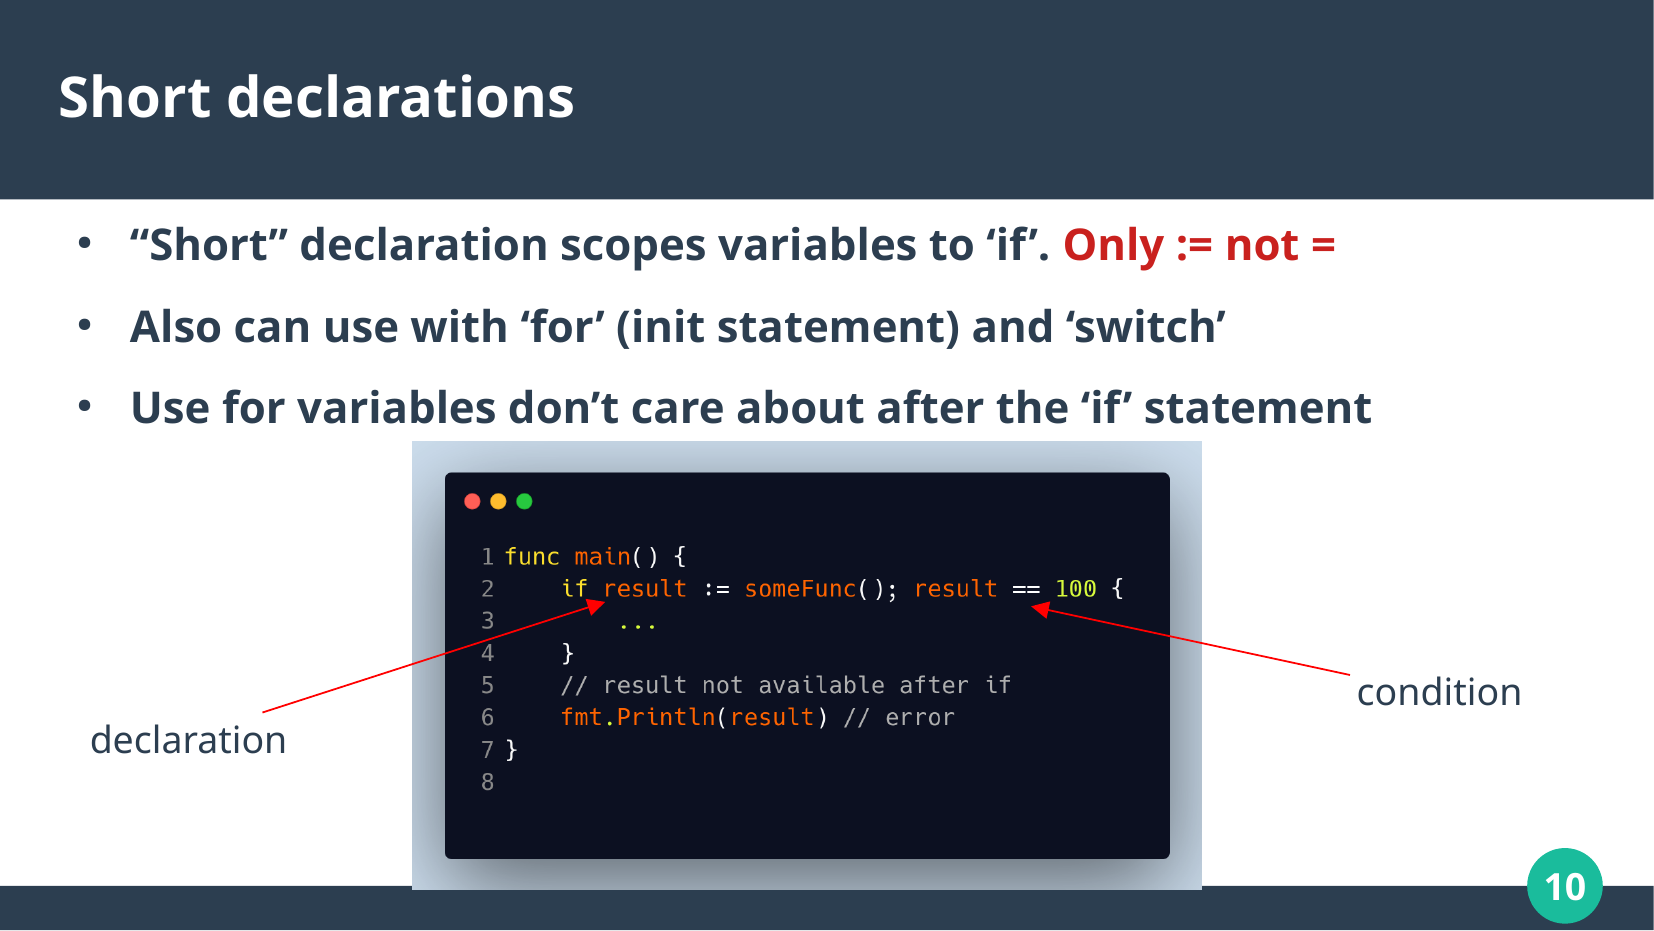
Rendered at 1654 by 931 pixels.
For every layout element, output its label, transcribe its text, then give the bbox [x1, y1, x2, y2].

picture [412, 441, 1202, 890]
text_box declaration [75, 706, 303, 773]
title Short declarations [59, 37, 1595, 155]
list “Short” declaration scopes variables to ‘if’. Only := not = Also can use with ‘for’ (init statement) and ‘switch’ Use for variables don’t care about after the ‘if’ statement [59, 214, 1595, 458]
text_box condition [1341, 658, 1538, 725]
